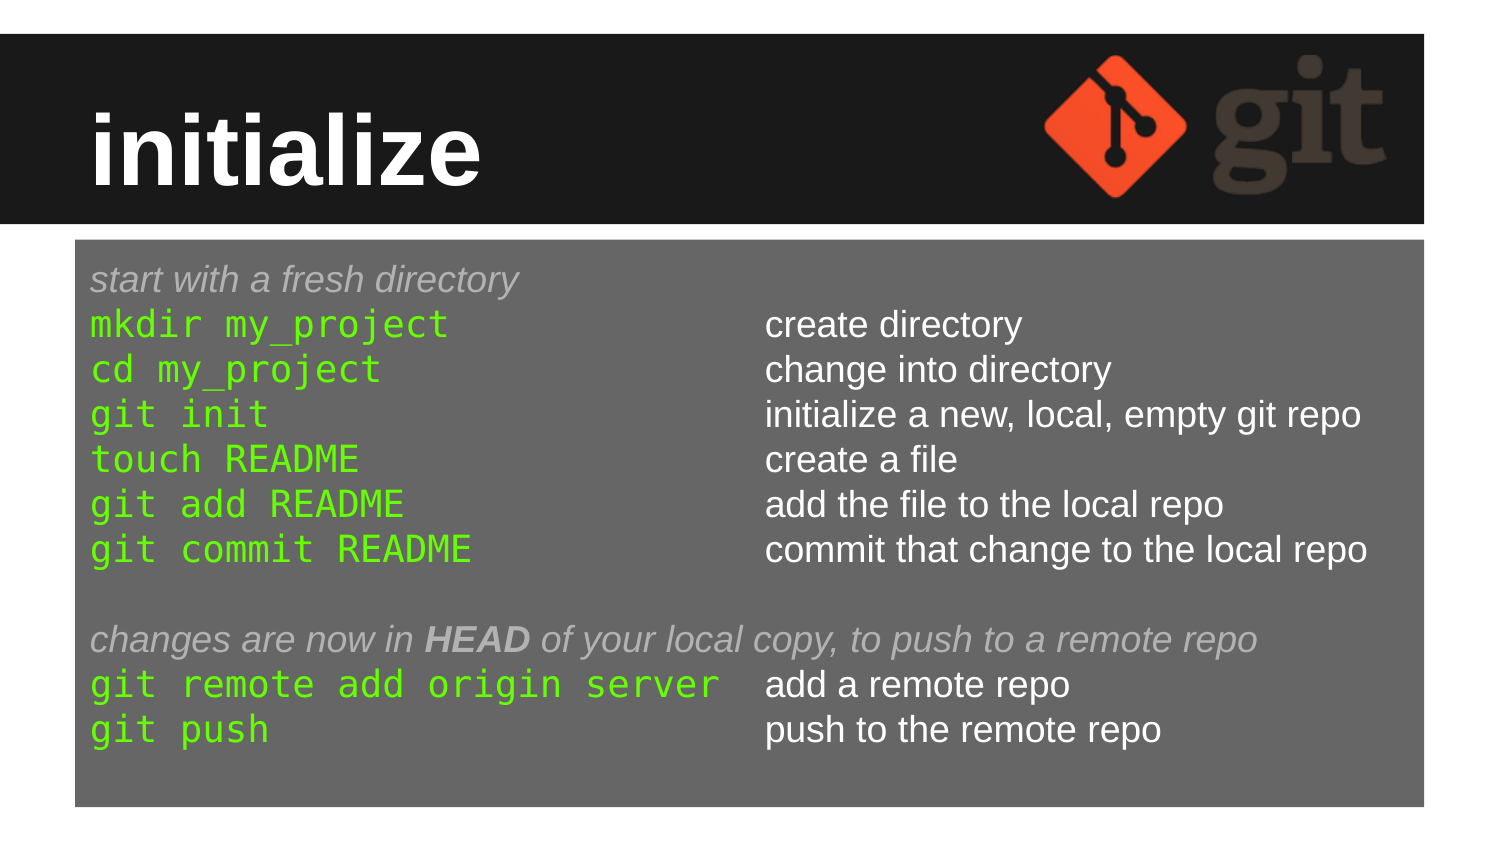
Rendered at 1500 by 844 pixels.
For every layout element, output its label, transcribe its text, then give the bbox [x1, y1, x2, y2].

text_box initialize [75, 33, 1425, 221]
picture [1044, 55, 1387, 199]
text_box start with a fresh directory mkdir my_project create directory cd my_project change into directory git init initialize a new, local, empty git repo touch README create a file git add README add the file to the local repo git commit README commit that change to the local repo changes are now in HEAD of your local copy, to push to a remote repo git remote add origin server add a remote repo git push push to the remote repo [75, 239, 1425, 808]
